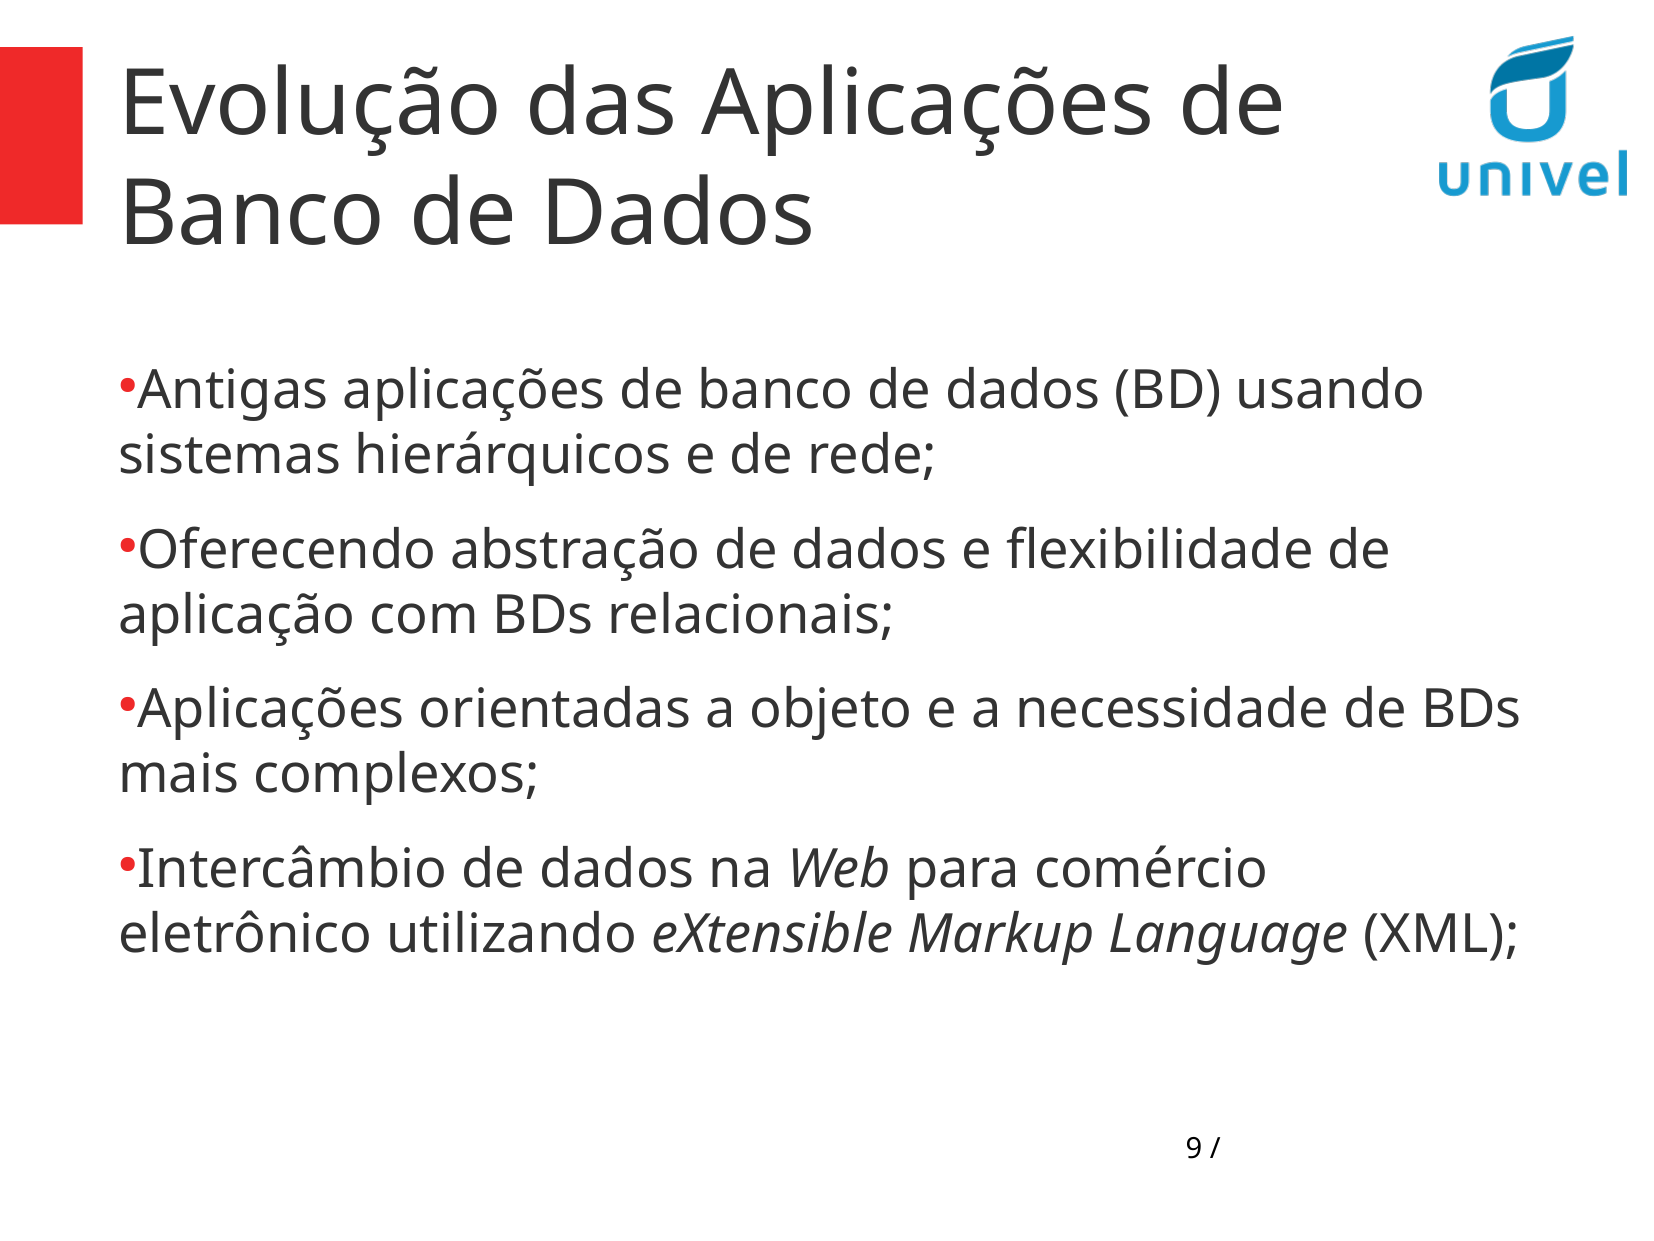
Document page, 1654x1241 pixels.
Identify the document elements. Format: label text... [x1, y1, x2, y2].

text_box / [1185, 1129, 1571, 1216]
title Evolução das Aplicações de Banco de Dados [118, 27, 1571, 278]
list Antigas aplicações de banco de dados (BD) usando sistemas hierárquicos e de rede; Oferecendo abstração de dados e flexibilidade de aplicação com BDs relacionais; Aplicações orientadas a objeto e a necessidade de BDs mais complexos; Intercâmbio de dados na Web para comércio eletrônico utilizando eXtensible Markup Language (XML); [118, 354, 1536, 1074]
